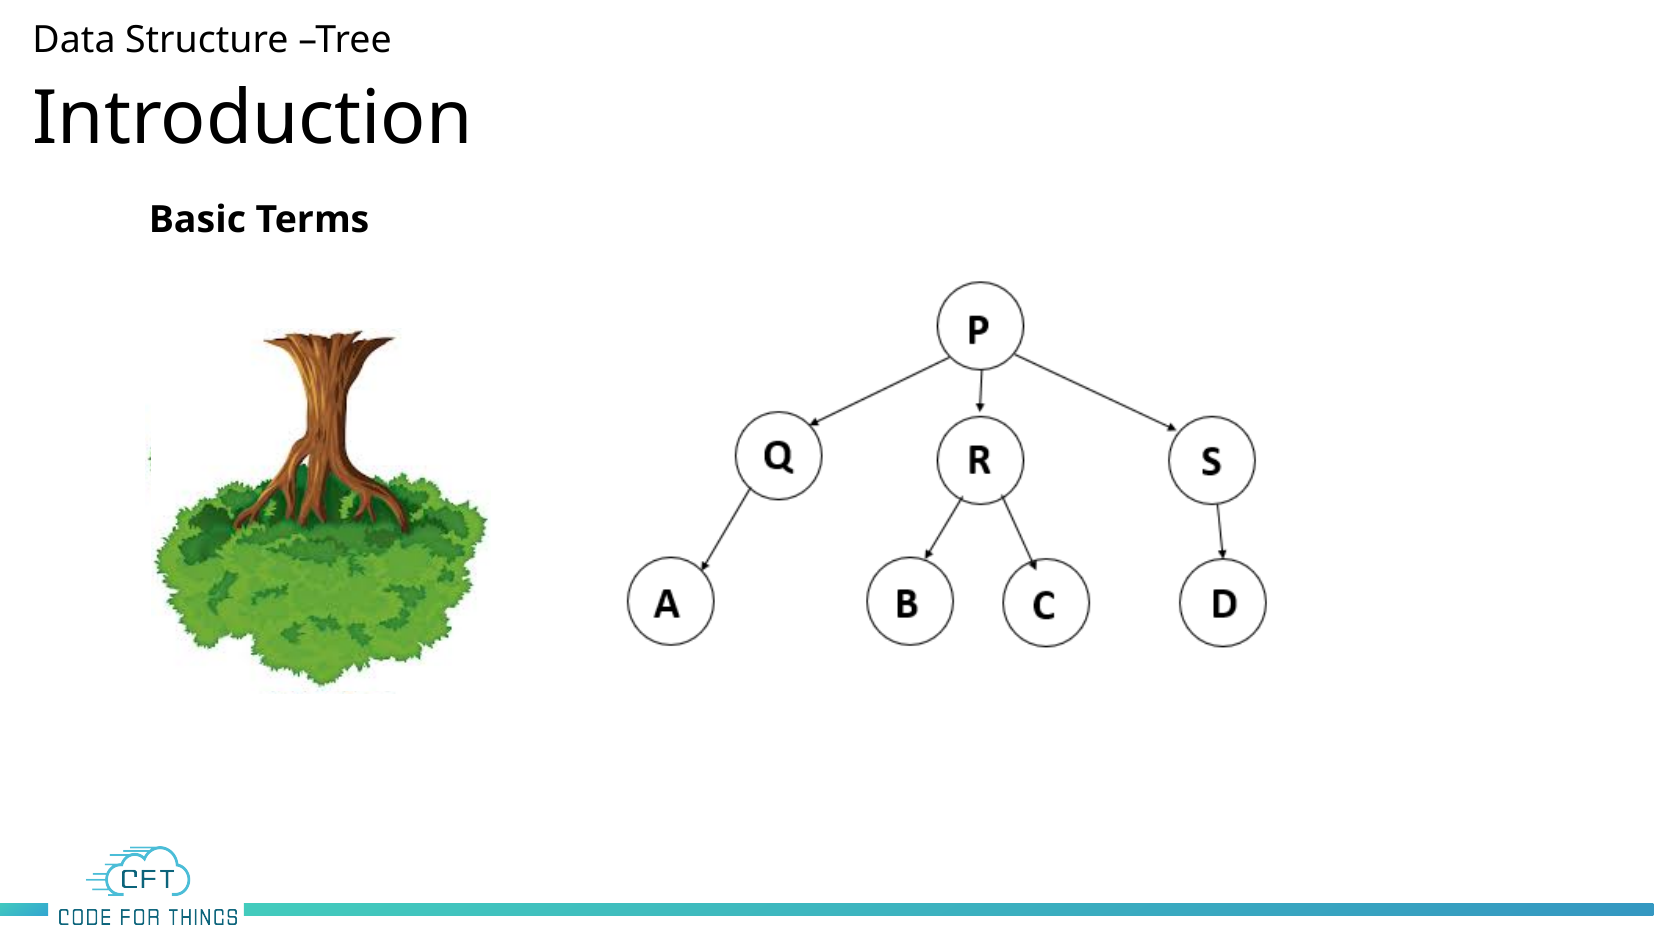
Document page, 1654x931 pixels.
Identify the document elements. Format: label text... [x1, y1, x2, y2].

text_box Basic Terms [63, 185, 497, 253]
picture [59, 846, 237, 925]
title Data Structure –Tree Introduction [32, 12, 1184, 166]
picture [571, 241, 1364, 668]
picture [145, 328, 491, 694]
